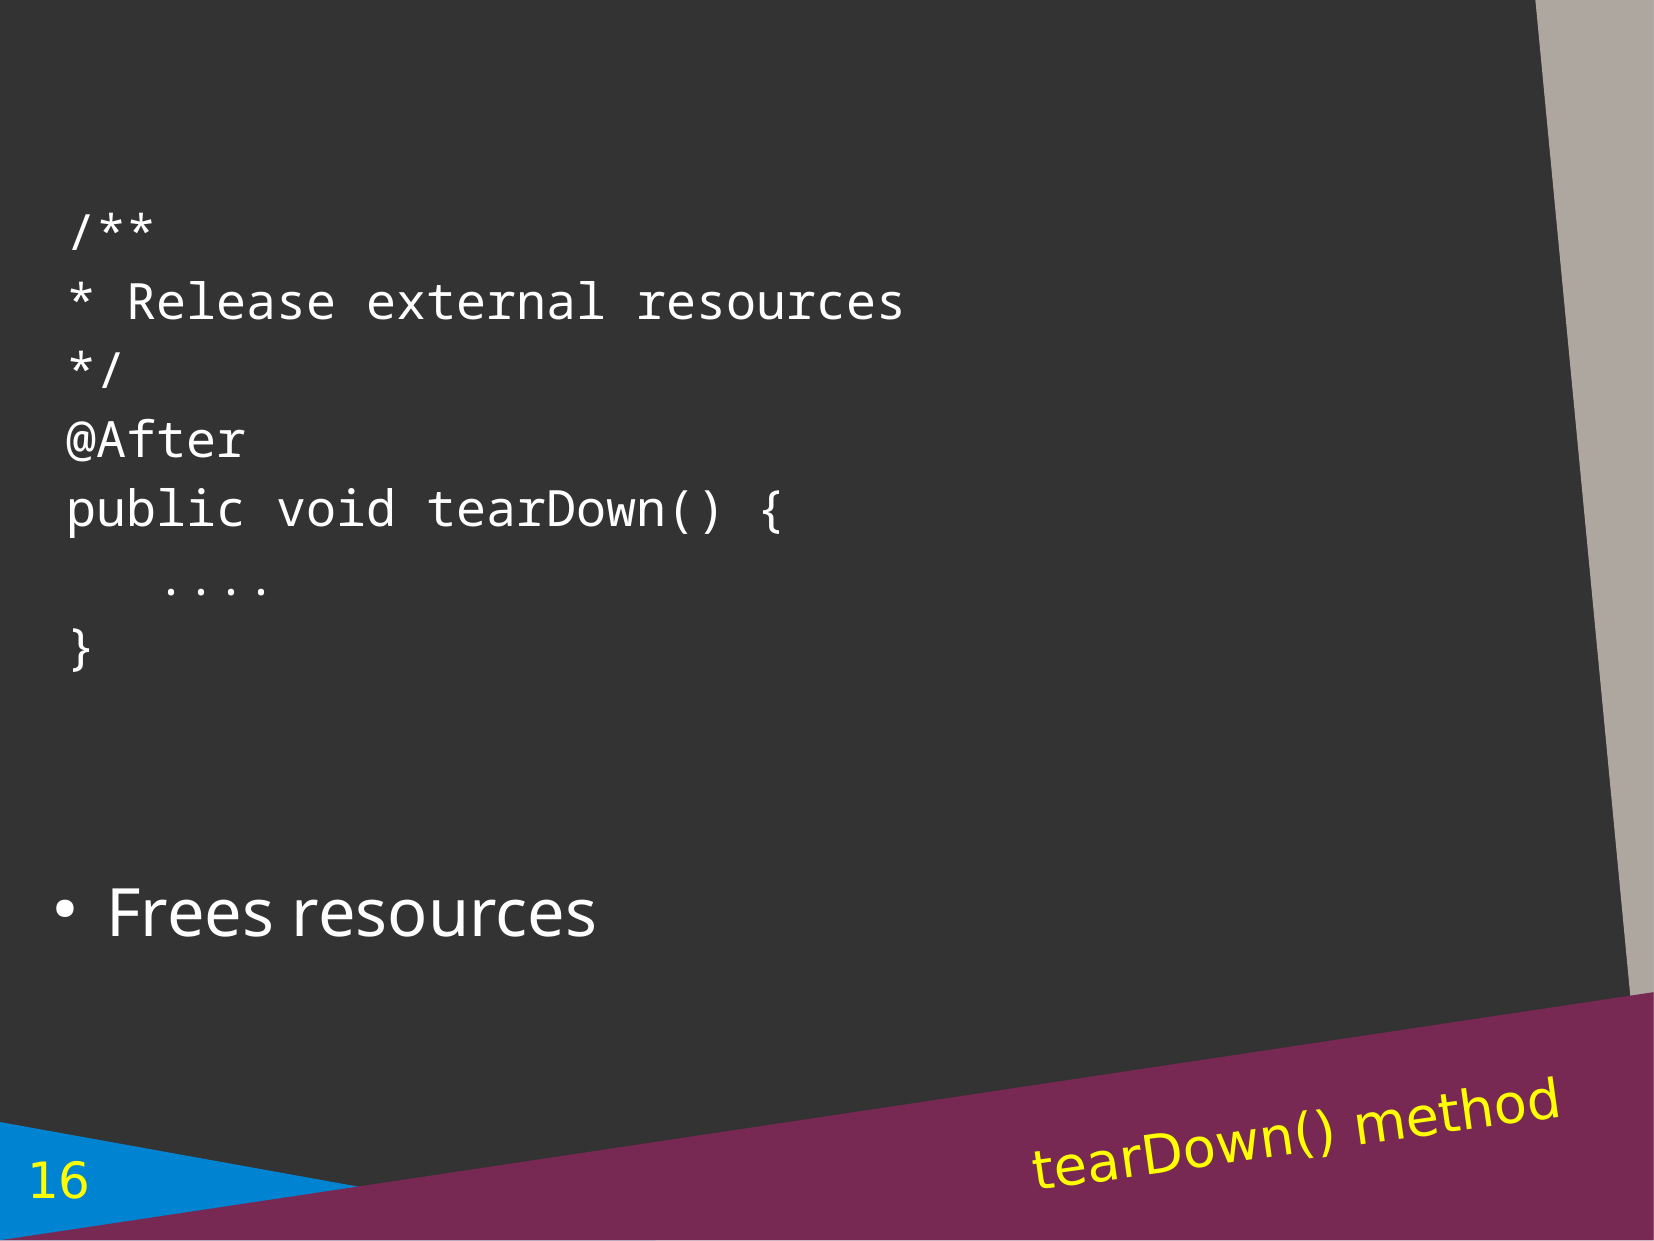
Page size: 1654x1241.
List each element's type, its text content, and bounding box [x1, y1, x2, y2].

list Frees resources [35, 838, 1524, 969]
title tearDown() method [956, 995, 1654, 1241]
text_box /** * Release external resources */ @After public void tearDown() { .... } [51, 176, 1449, 738]
